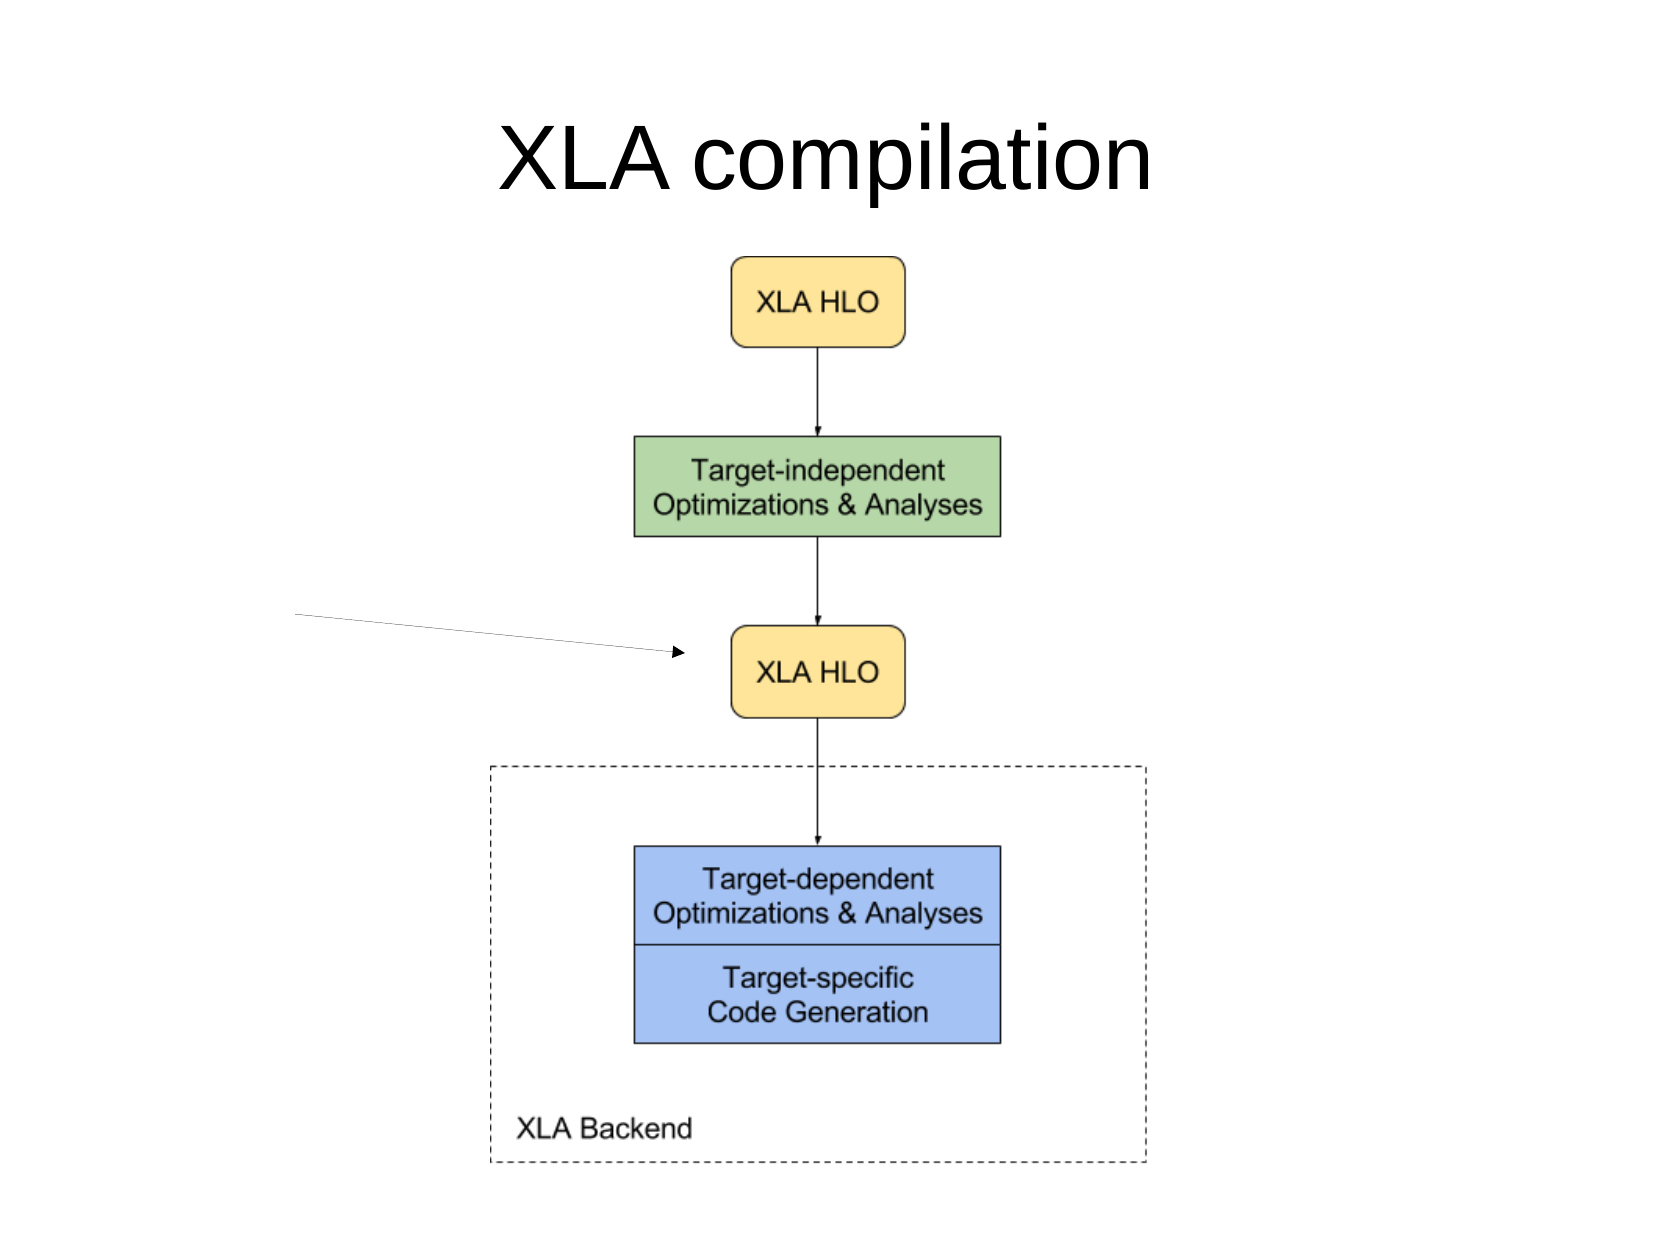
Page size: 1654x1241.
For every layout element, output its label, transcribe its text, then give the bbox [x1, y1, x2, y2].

text_box XLA compilation [82, 49, 1571, 257]
picture [490, 256, 1158, 1171]
